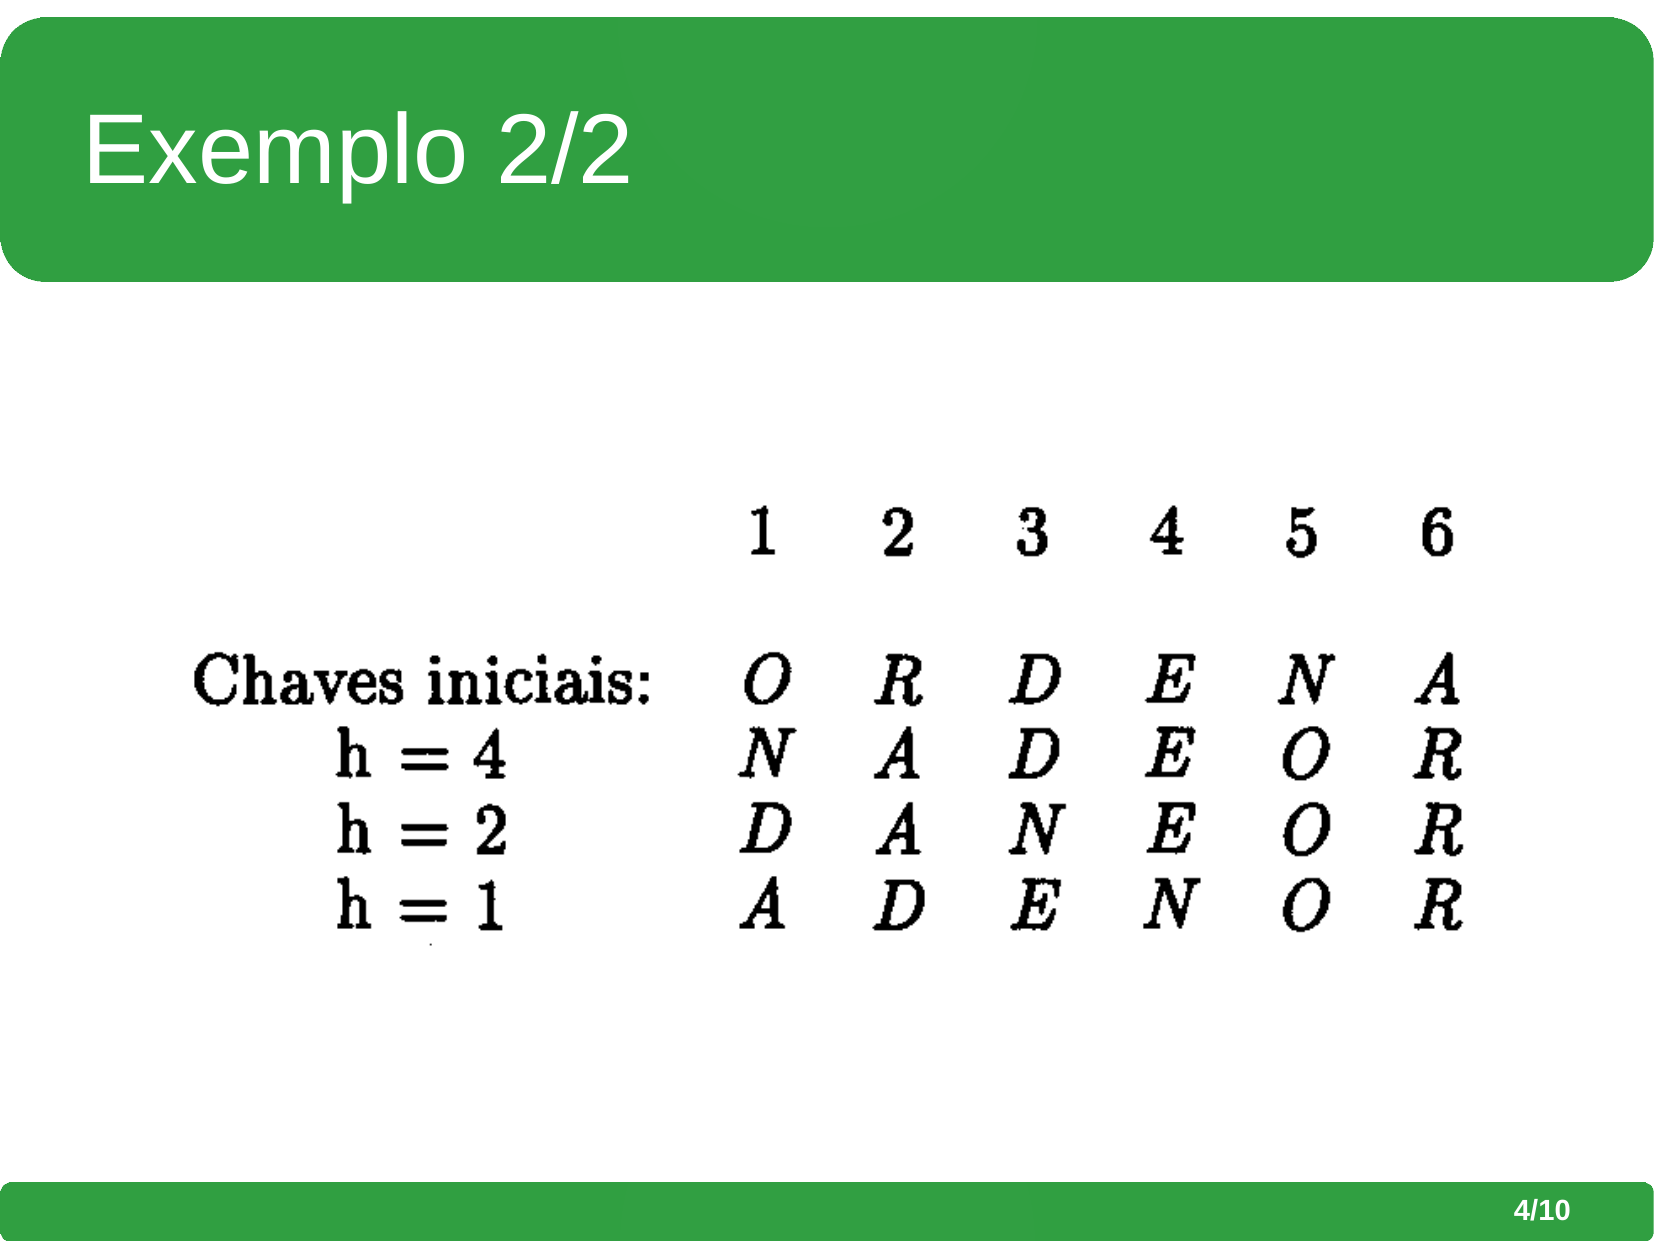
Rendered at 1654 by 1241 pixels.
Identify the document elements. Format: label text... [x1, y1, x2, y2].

title Exemplo 2/2 [82, 47, 1571, 252]
picture [82, 349, 1571, 1069]
